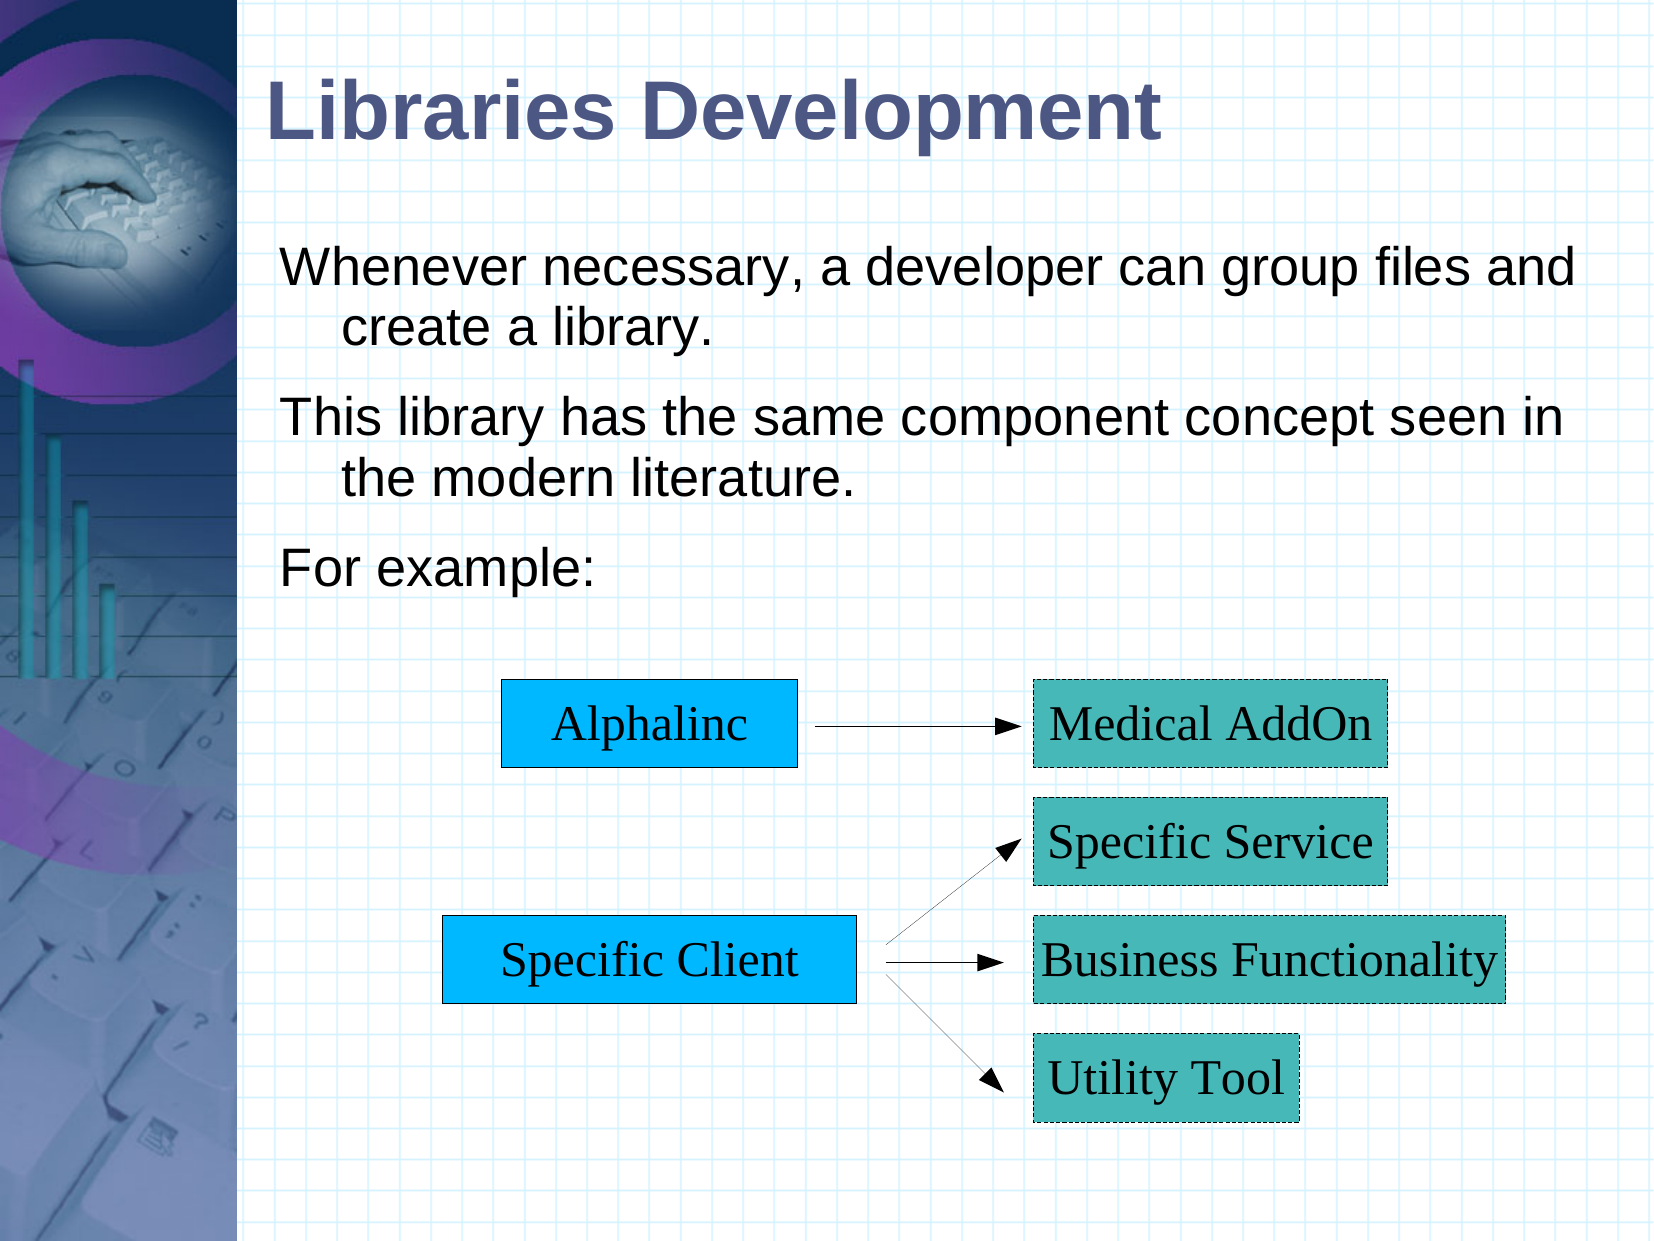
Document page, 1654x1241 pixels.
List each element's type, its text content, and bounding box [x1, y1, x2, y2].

list Whenever necessary, a developer can group files and create a library. This library has the same component concept seen in the modern literature. For example: [271, 236, 1595, 601]
text_box Specific Client [442, 915, 857, 1004]
text_box Utility Tool [1033, 1033, 1300, 1123]
text_box Business Functionality [1033, 915, 1506, 1004]
text_box Specific Service [1033, 797, 1388, 886]
picture [0, 0, 1654, 1241]
text_box Medical AddOn [1033, 679, 1388, 768]
title Libraries Development [265, 59, 1651, 163]
text_box Alphalinc [501, 679, 798, 768]
